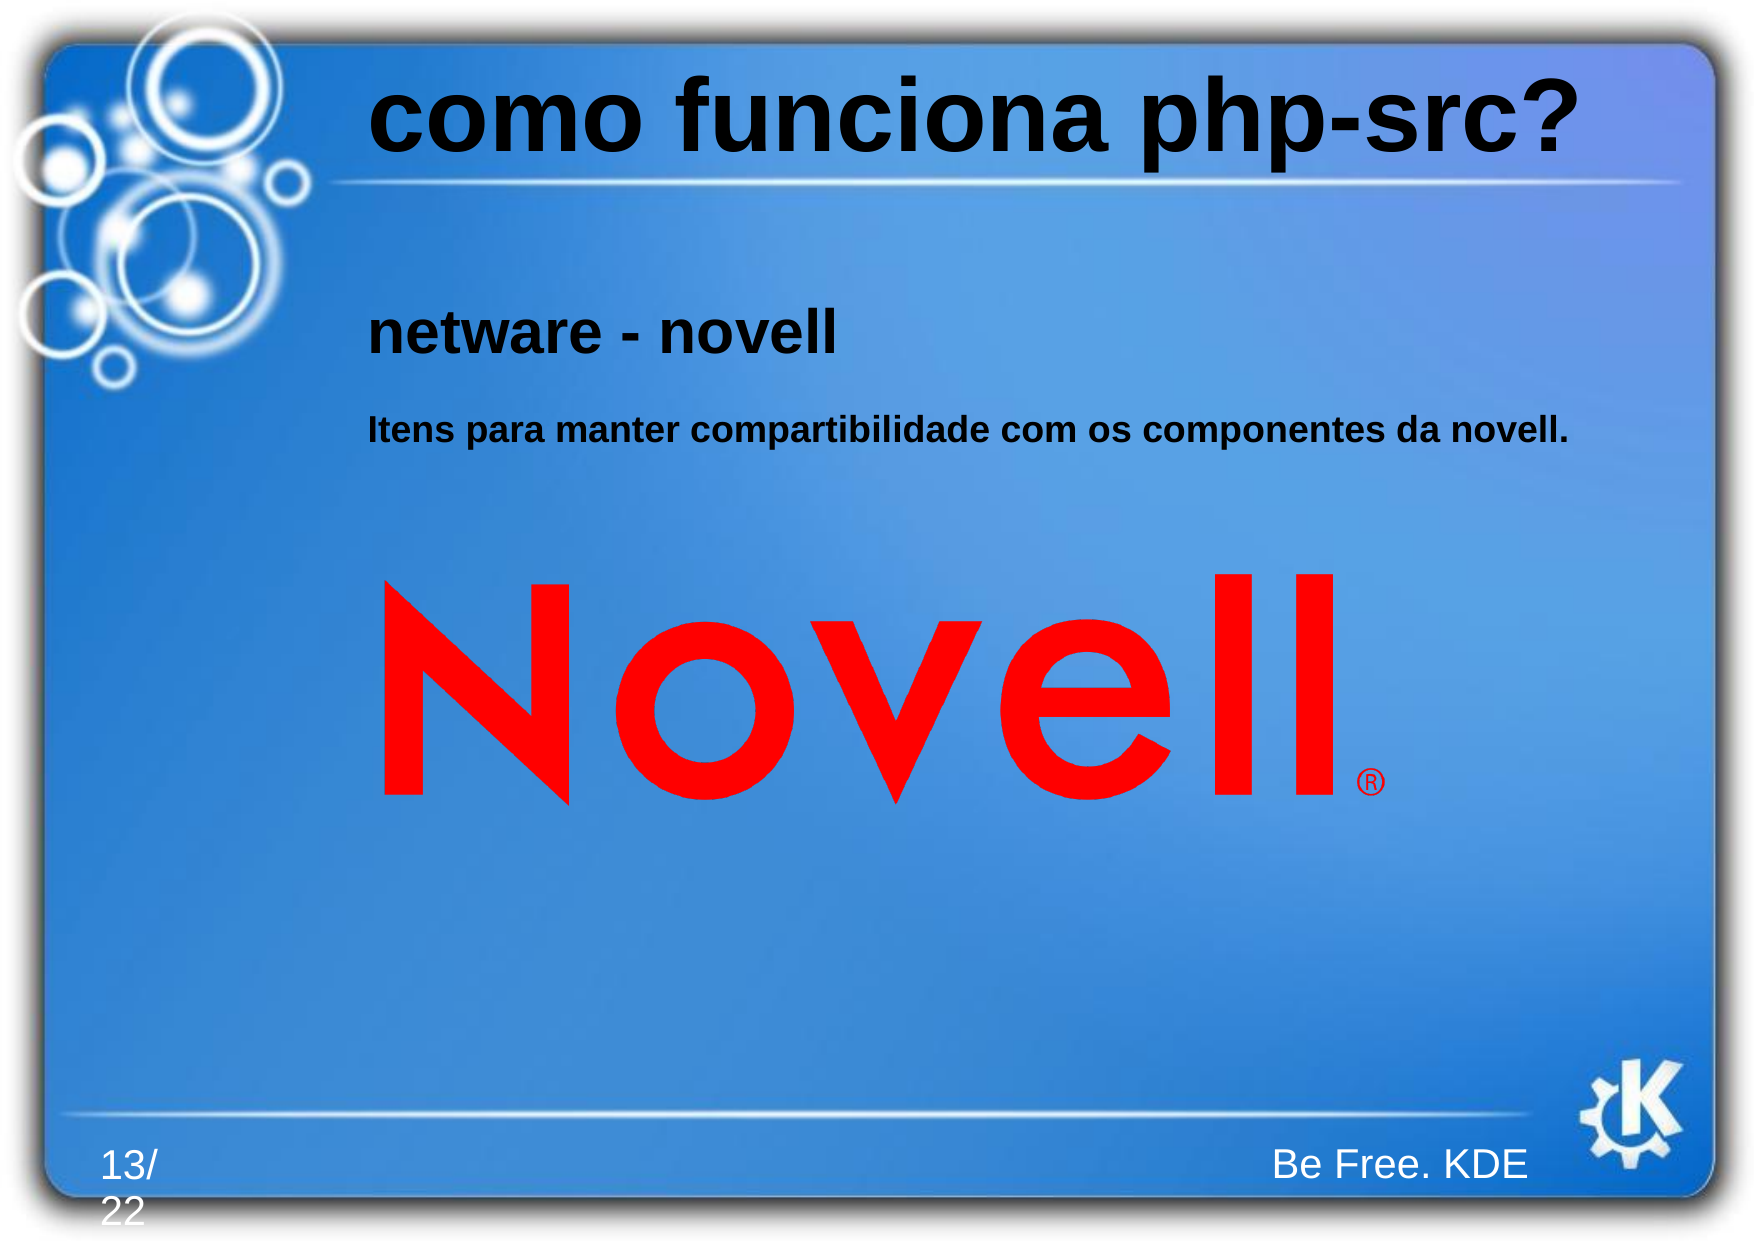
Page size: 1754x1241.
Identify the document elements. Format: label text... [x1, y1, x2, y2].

picture [0, 0, 1754, 1241]
list netware - novell Itens para manter compartibilidade com os componentes da novell. [352, 289, 1651, 1084]
title como funciona php-src? [352, 49, 1651, 174]
